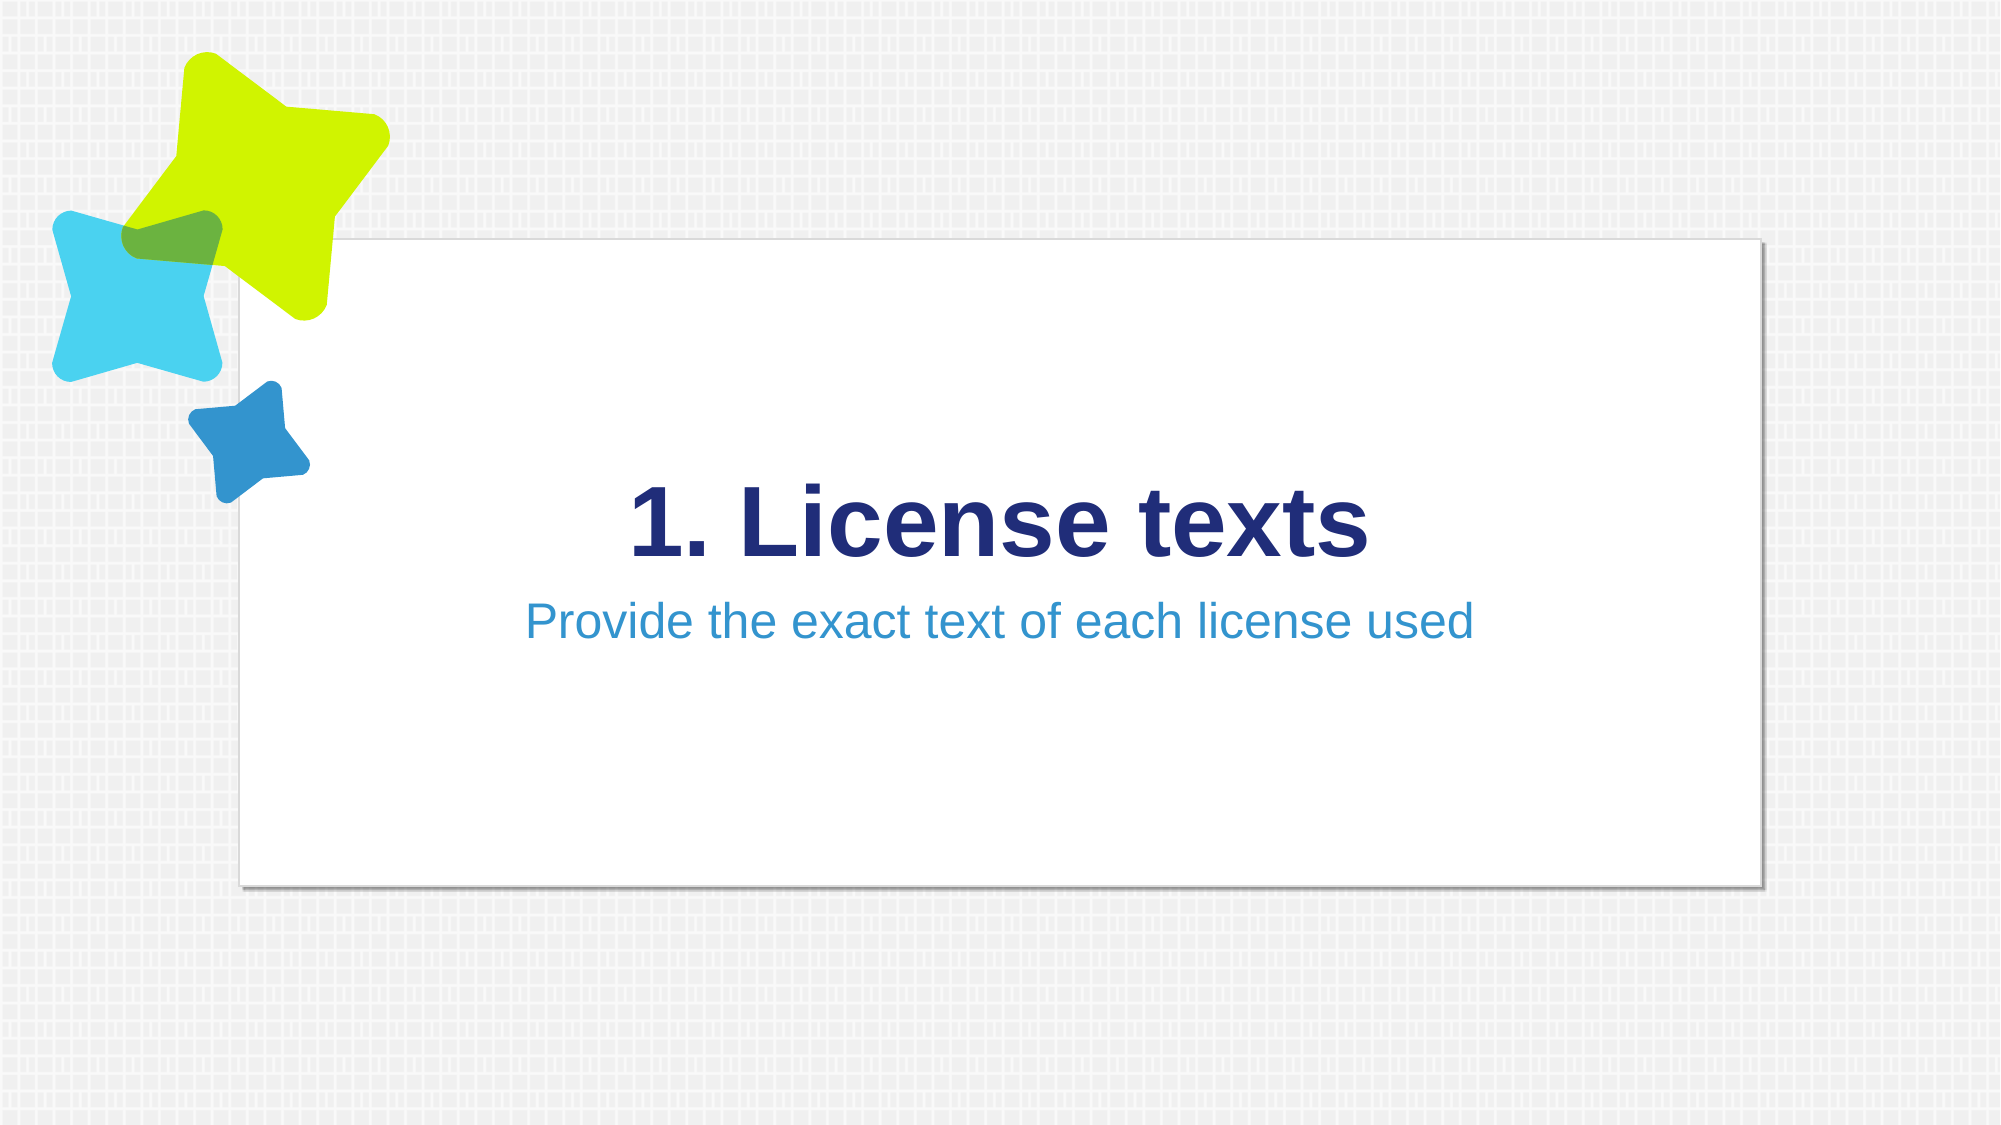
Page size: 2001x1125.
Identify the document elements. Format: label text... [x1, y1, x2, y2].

picture [0, 0, 2001, 1125]
list 1. License texts [358, 448, 1642, 581]
list Provide the exact text of each license used [358, 581, 1642, 644]
